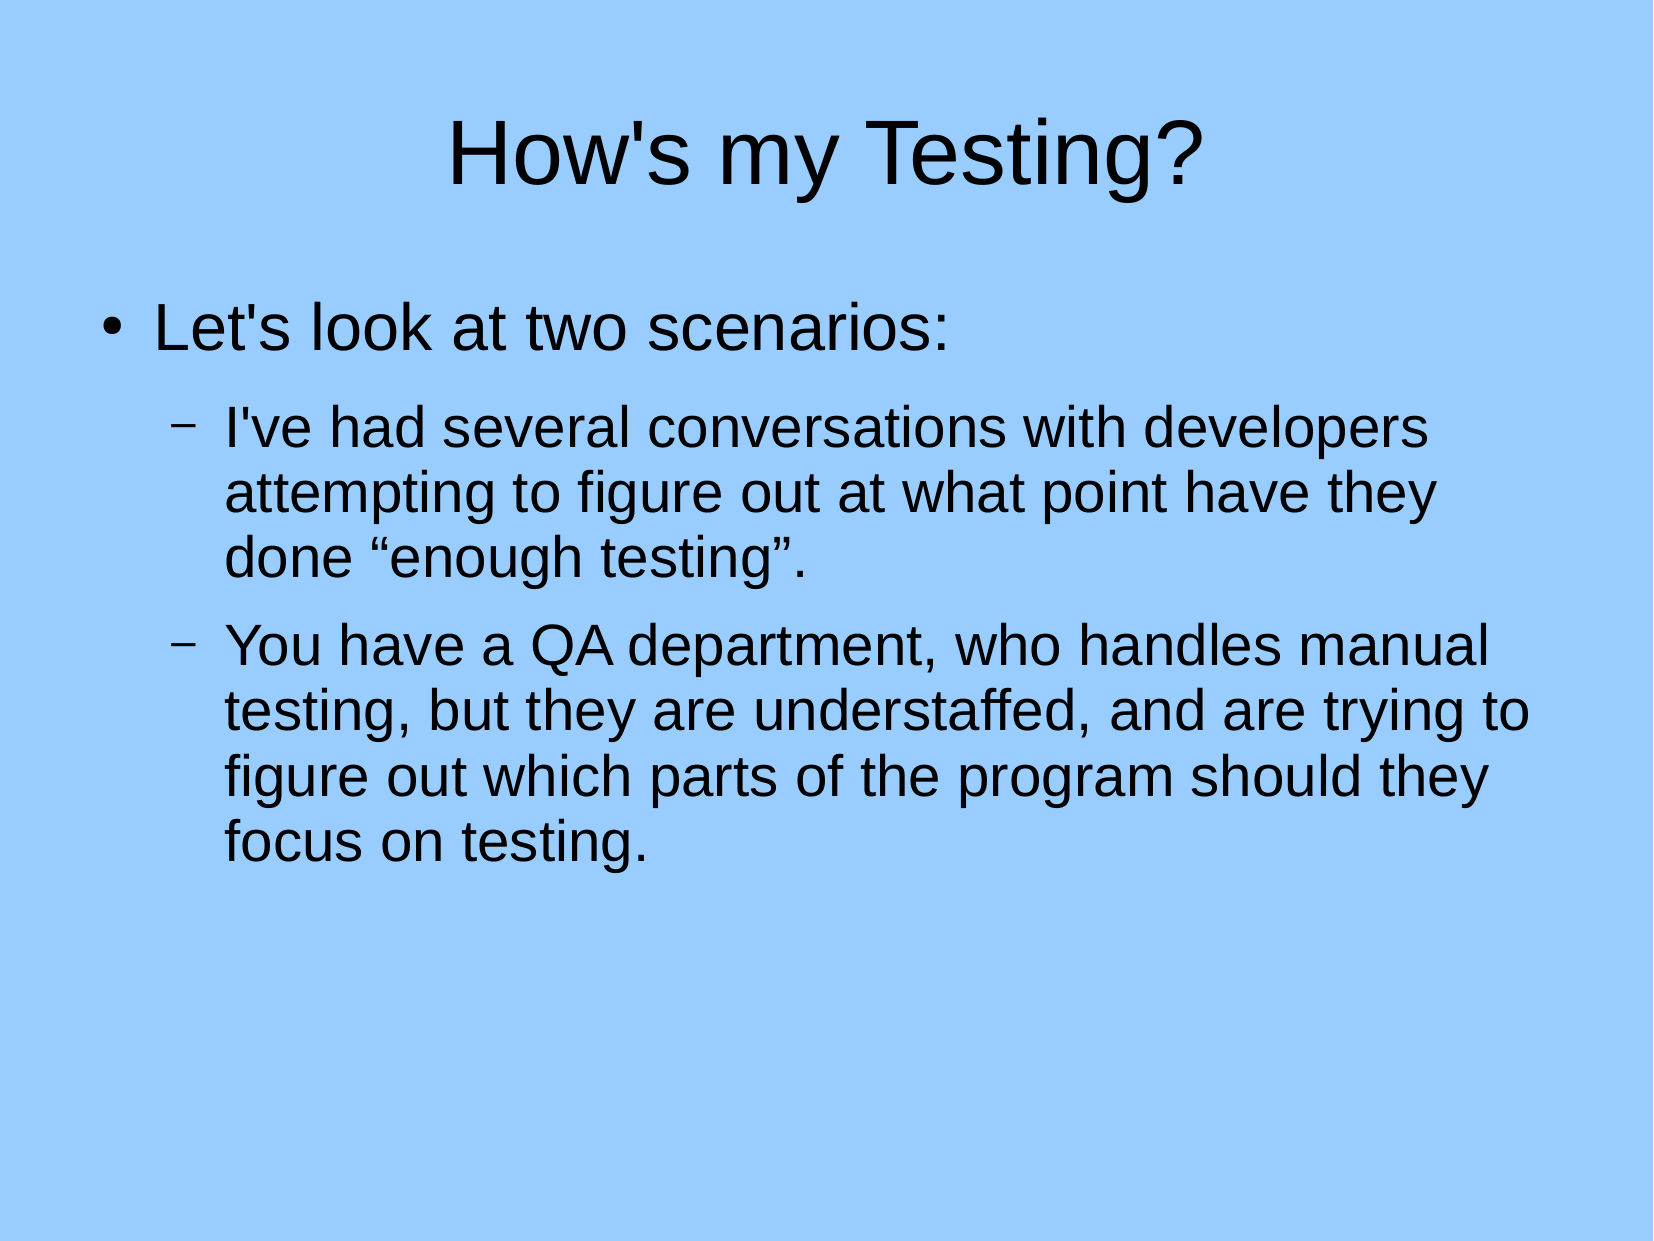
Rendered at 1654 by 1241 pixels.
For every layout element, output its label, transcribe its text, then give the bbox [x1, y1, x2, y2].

title How's my Testing? [82, 49, 1571, 257]
list Let's look at two scenarios: I've had several conversations with developers attempting to figure out at what point have they done “enough testing”. You have a QA department, who handles manual testing, but they are understaffed, and are trying to figure out which parts of the program should they focus on testing. [82, 290, 1571, 1010]
